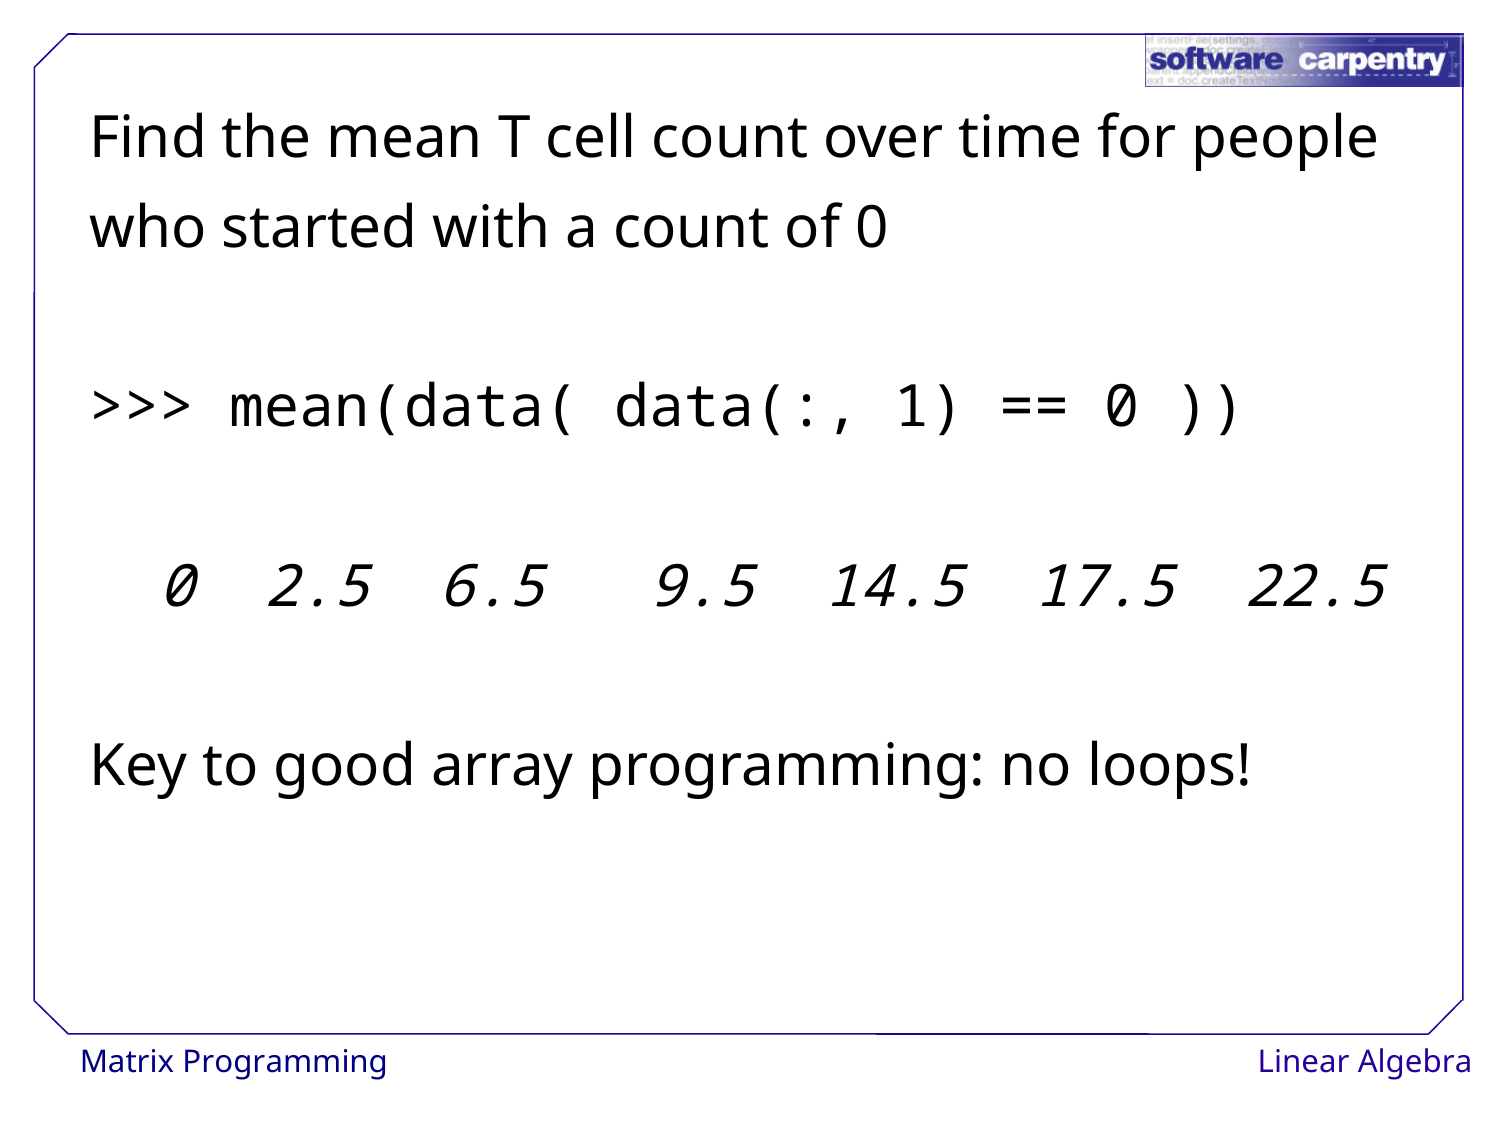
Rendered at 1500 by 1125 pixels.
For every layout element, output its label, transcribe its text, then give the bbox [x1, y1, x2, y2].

picture [1145, 33, 1464, 87]
list Find the mean T cell count over time for people who started with a count of 0 >>> mean(data( data(:, 1) == 0 )) 0 2.5 6.5 9.5 14.5 17.5 22.5 Key to good array programming: no loops! [75, 99, 1426, 1013]
